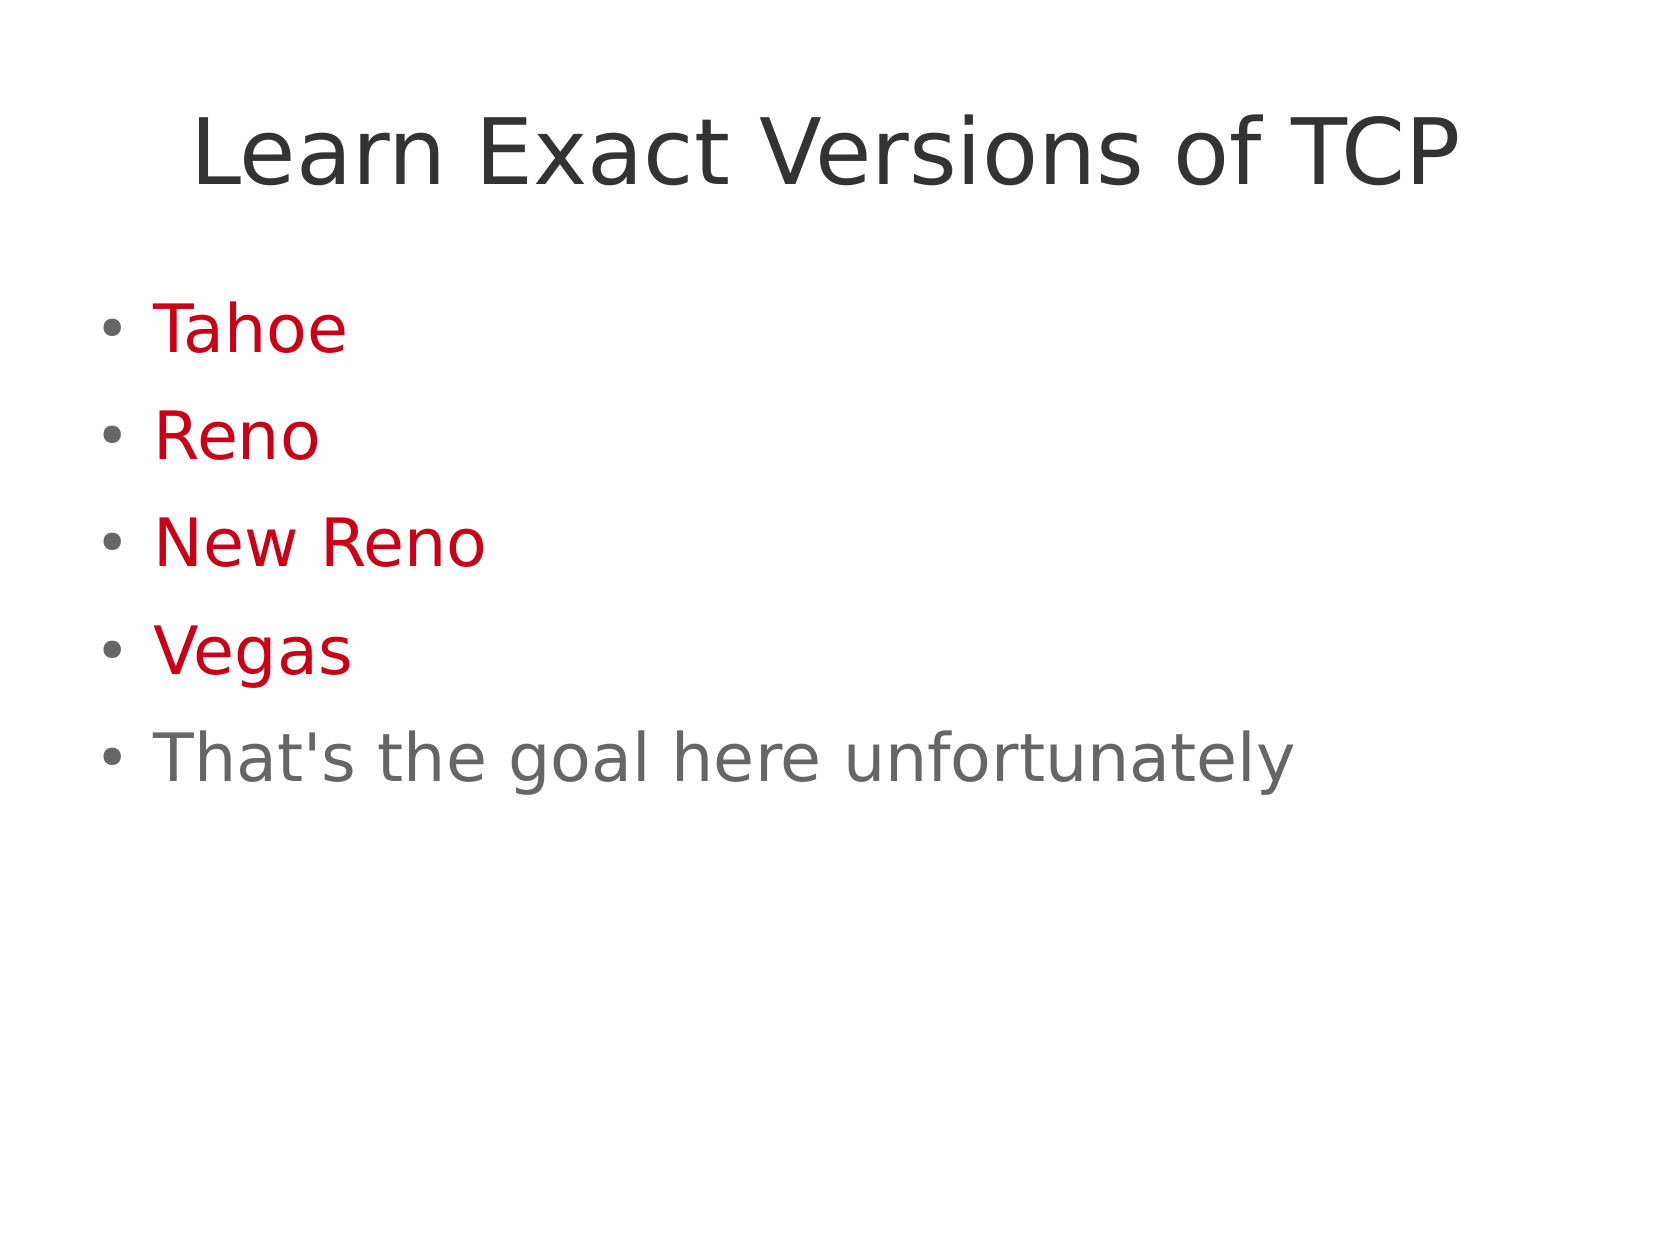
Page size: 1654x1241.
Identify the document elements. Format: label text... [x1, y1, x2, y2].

list Tahoe Reno New Reno Vegas That's the goal here unfortunately [82, 290, 1571, 1109]
title Learn Exact Versions of TCP [82, 49, 1571, 257]
